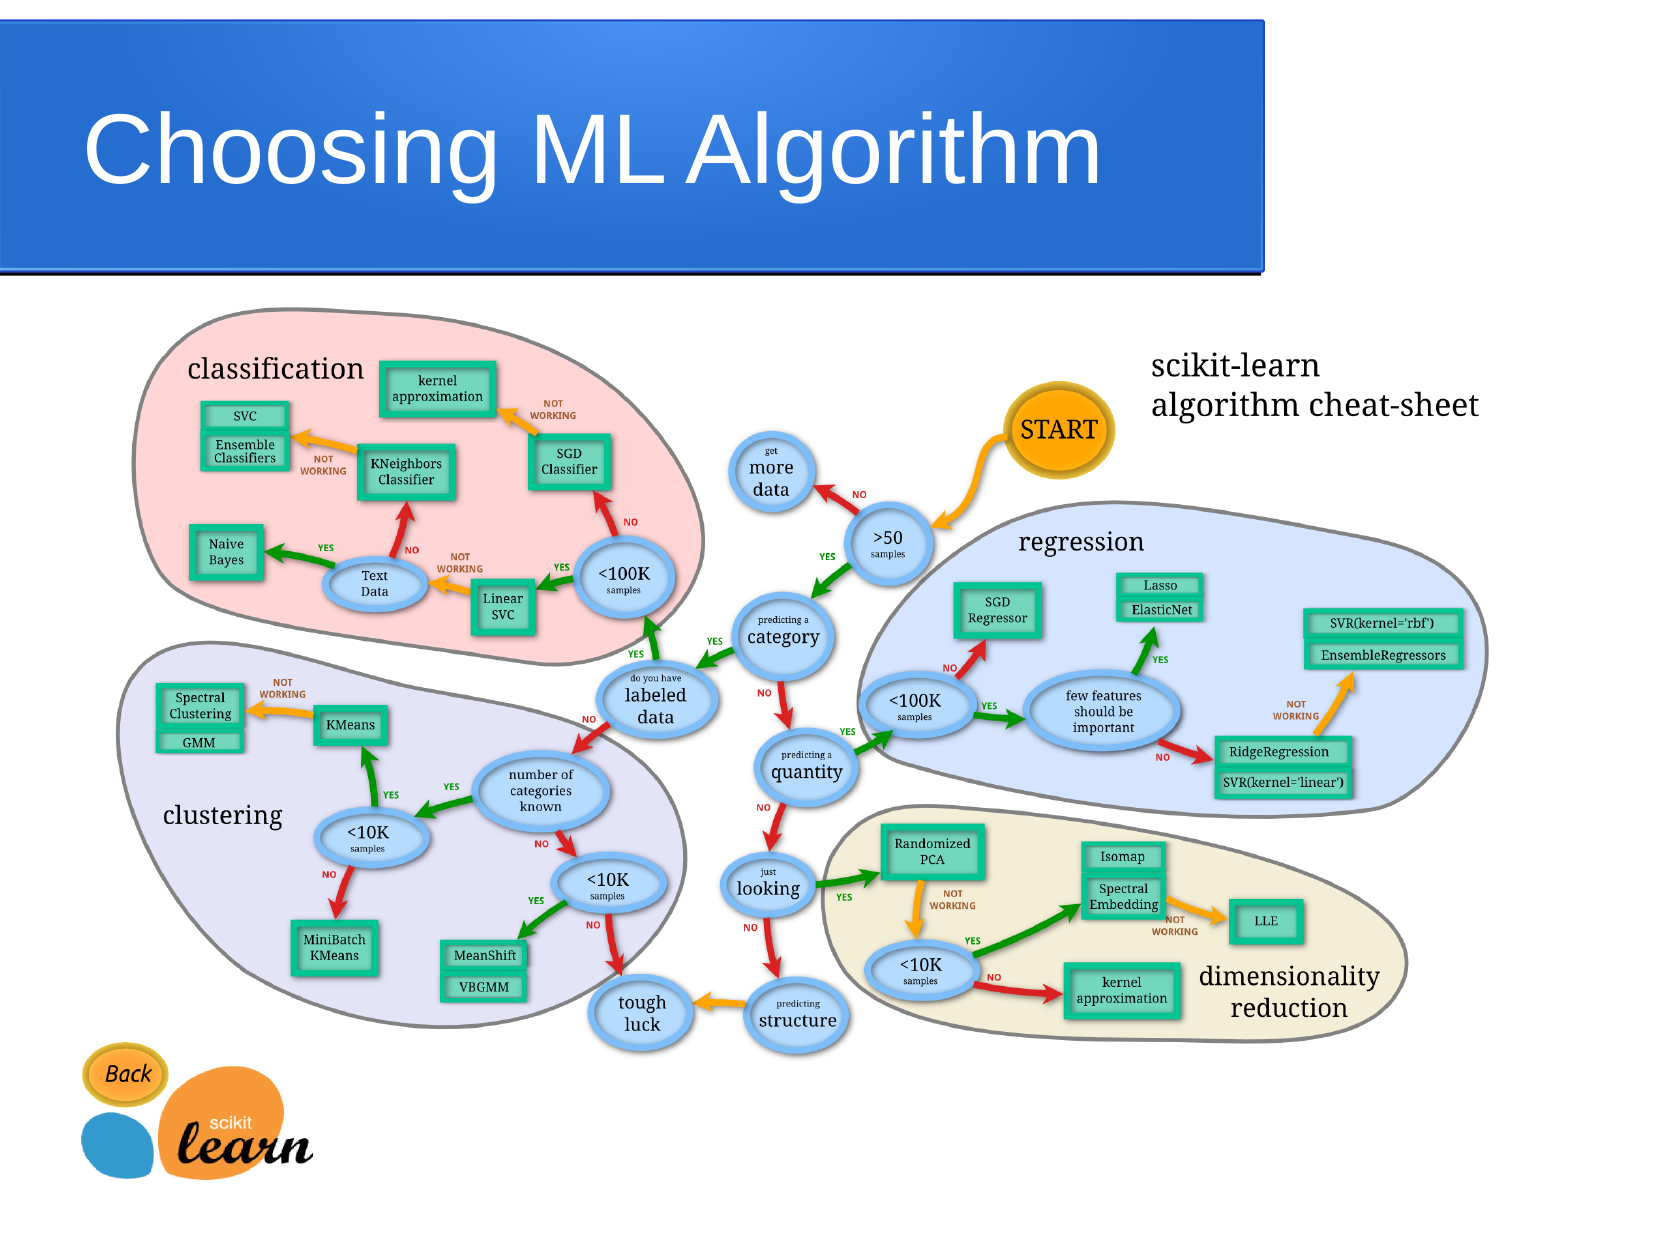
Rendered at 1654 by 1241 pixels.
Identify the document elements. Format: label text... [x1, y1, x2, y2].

title Choosing ML Algorithm [82, 47, 1235, 252]
picture [59, 295, 1506, 1198]
